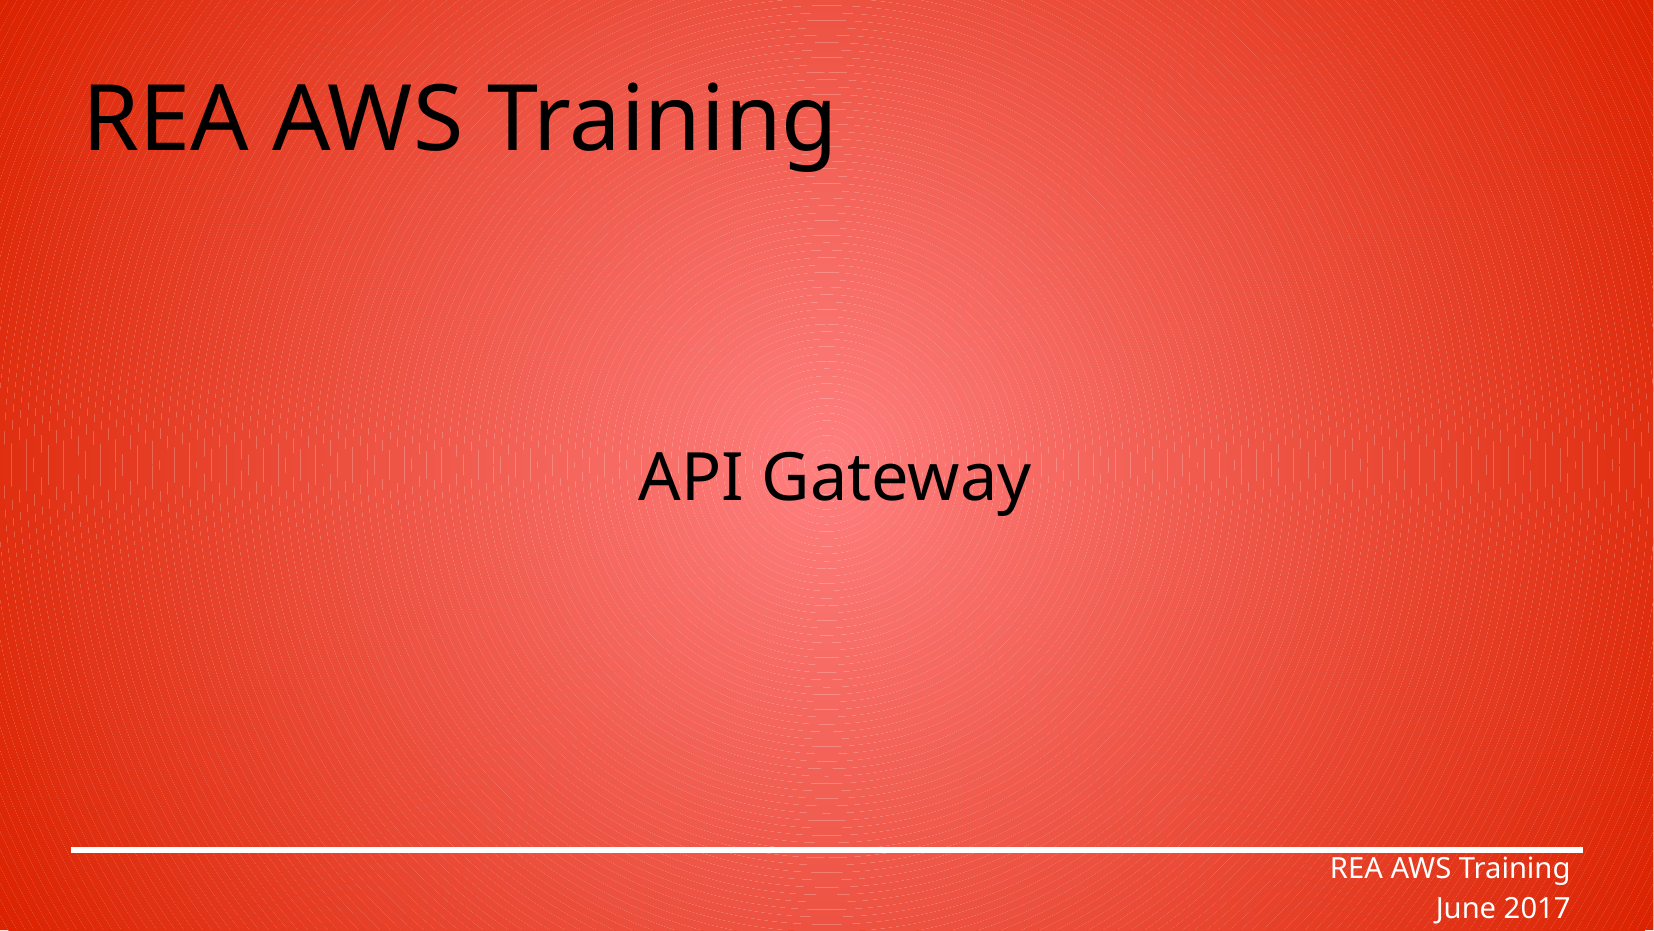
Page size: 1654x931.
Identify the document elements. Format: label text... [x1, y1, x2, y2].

title REA AWS Training [82, 37, 1571, 193]
list API Gateway [82, 217, 1571, 758]
